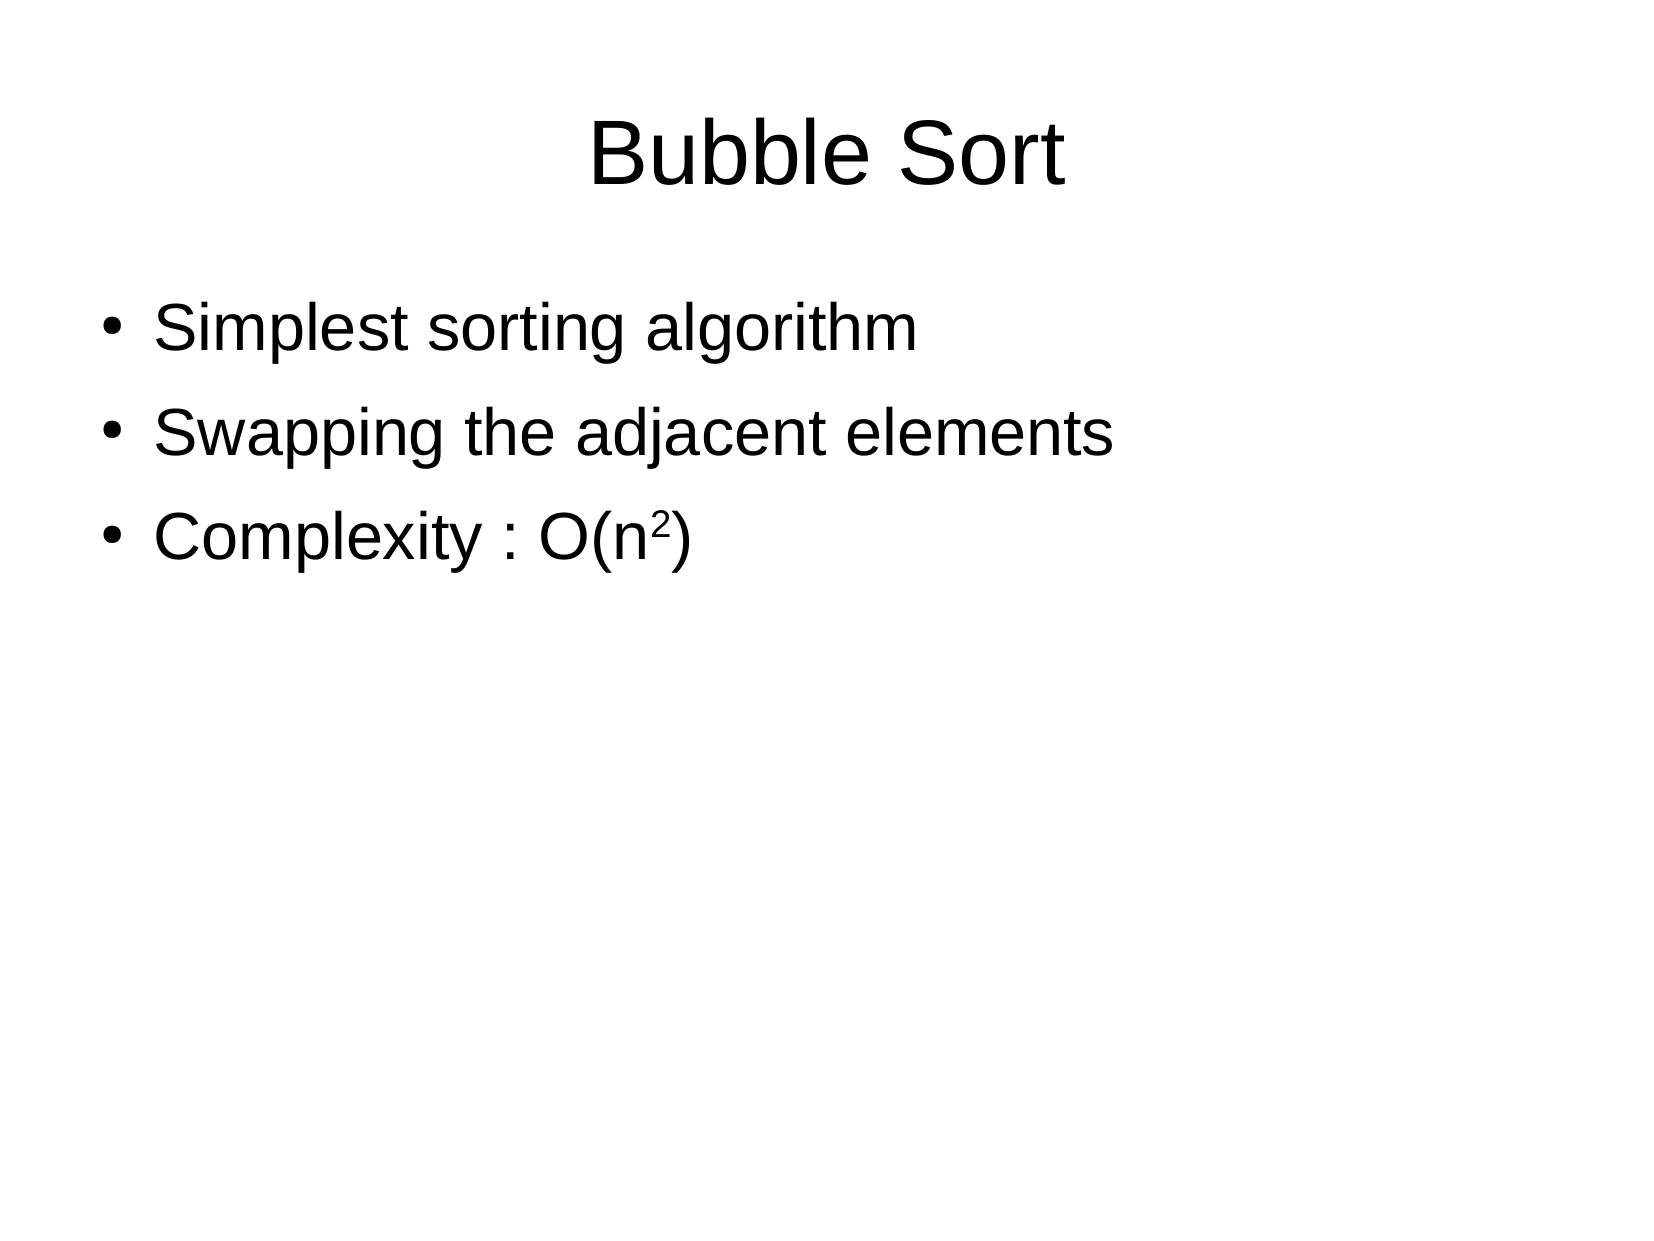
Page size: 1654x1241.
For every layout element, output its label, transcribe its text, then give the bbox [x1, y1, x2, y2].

list Simplest sorting algorithm Swapping the adjacent elements Complexity : O(n2) [82, 290, 1571, 1010]
title Bubble Sort [82, 49, 1571, 257]
